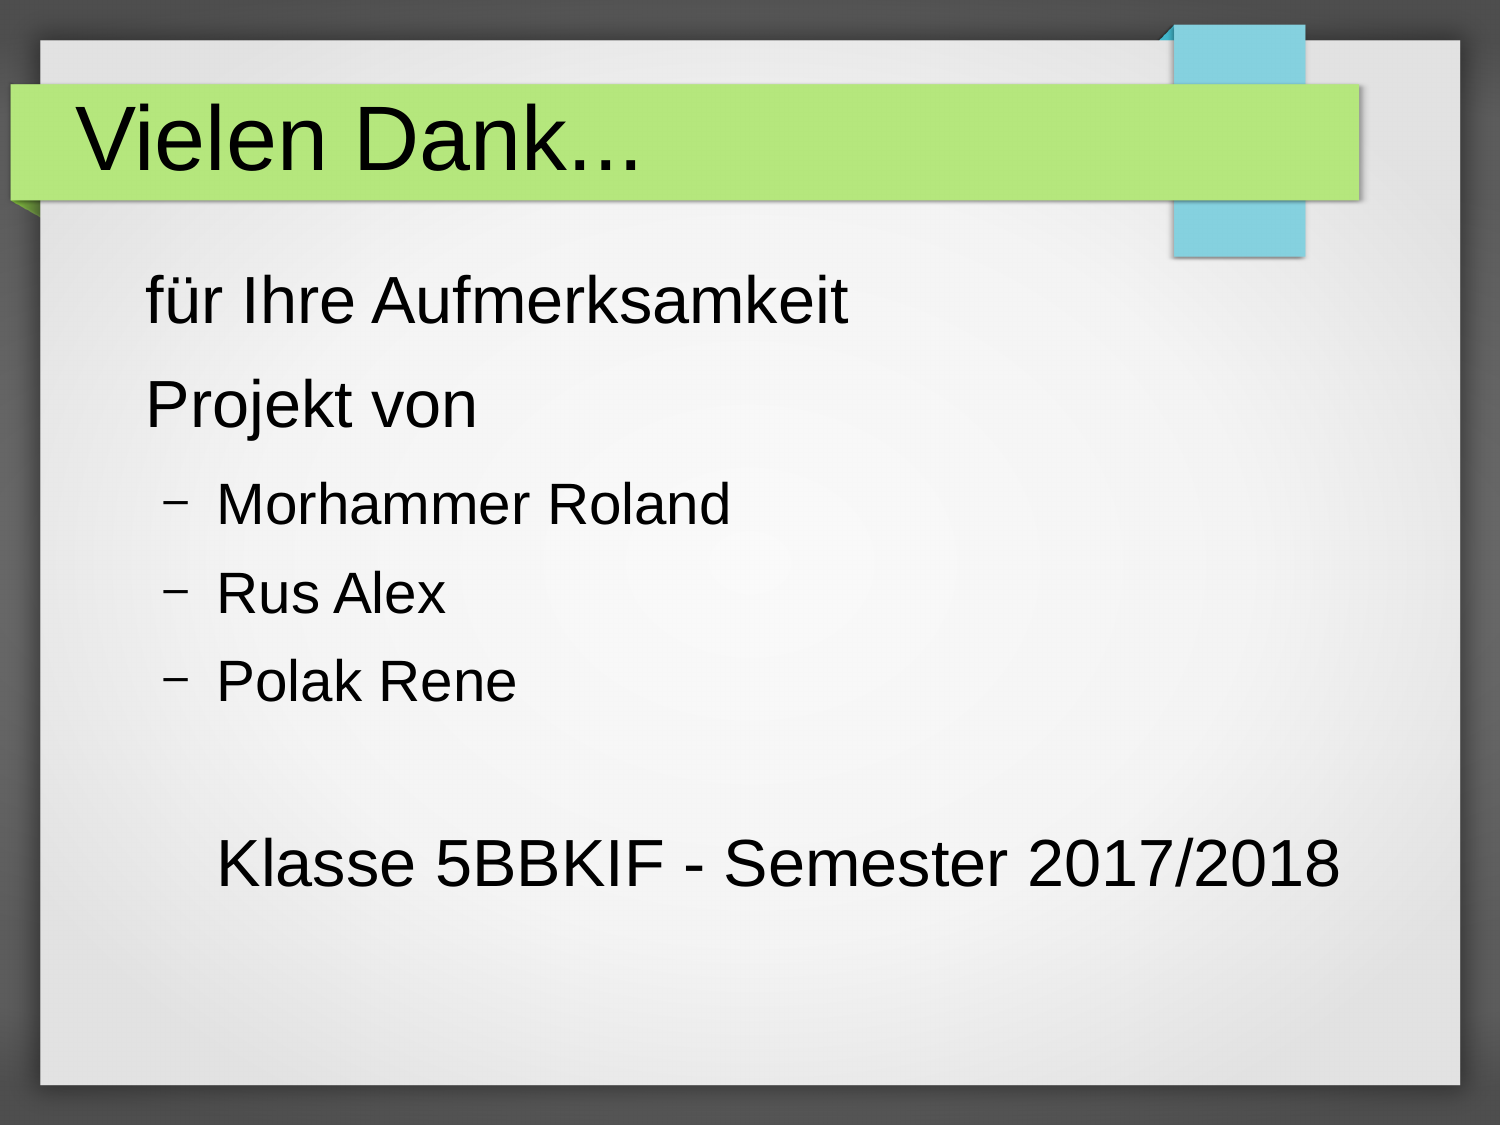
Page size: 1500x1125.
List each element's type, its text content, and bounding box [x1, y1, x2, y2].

title Vielen Dank... [75, 44, 1425, 233]
picture [0, 0, 1500, 1125]
list für Ihre Aufmerksamkeit Projekt von Morhammer Roland Rus Alex Polak Rene Klasse 5BBKIF - Semester 2017/2018 [75, 263, 1425, 1006]
